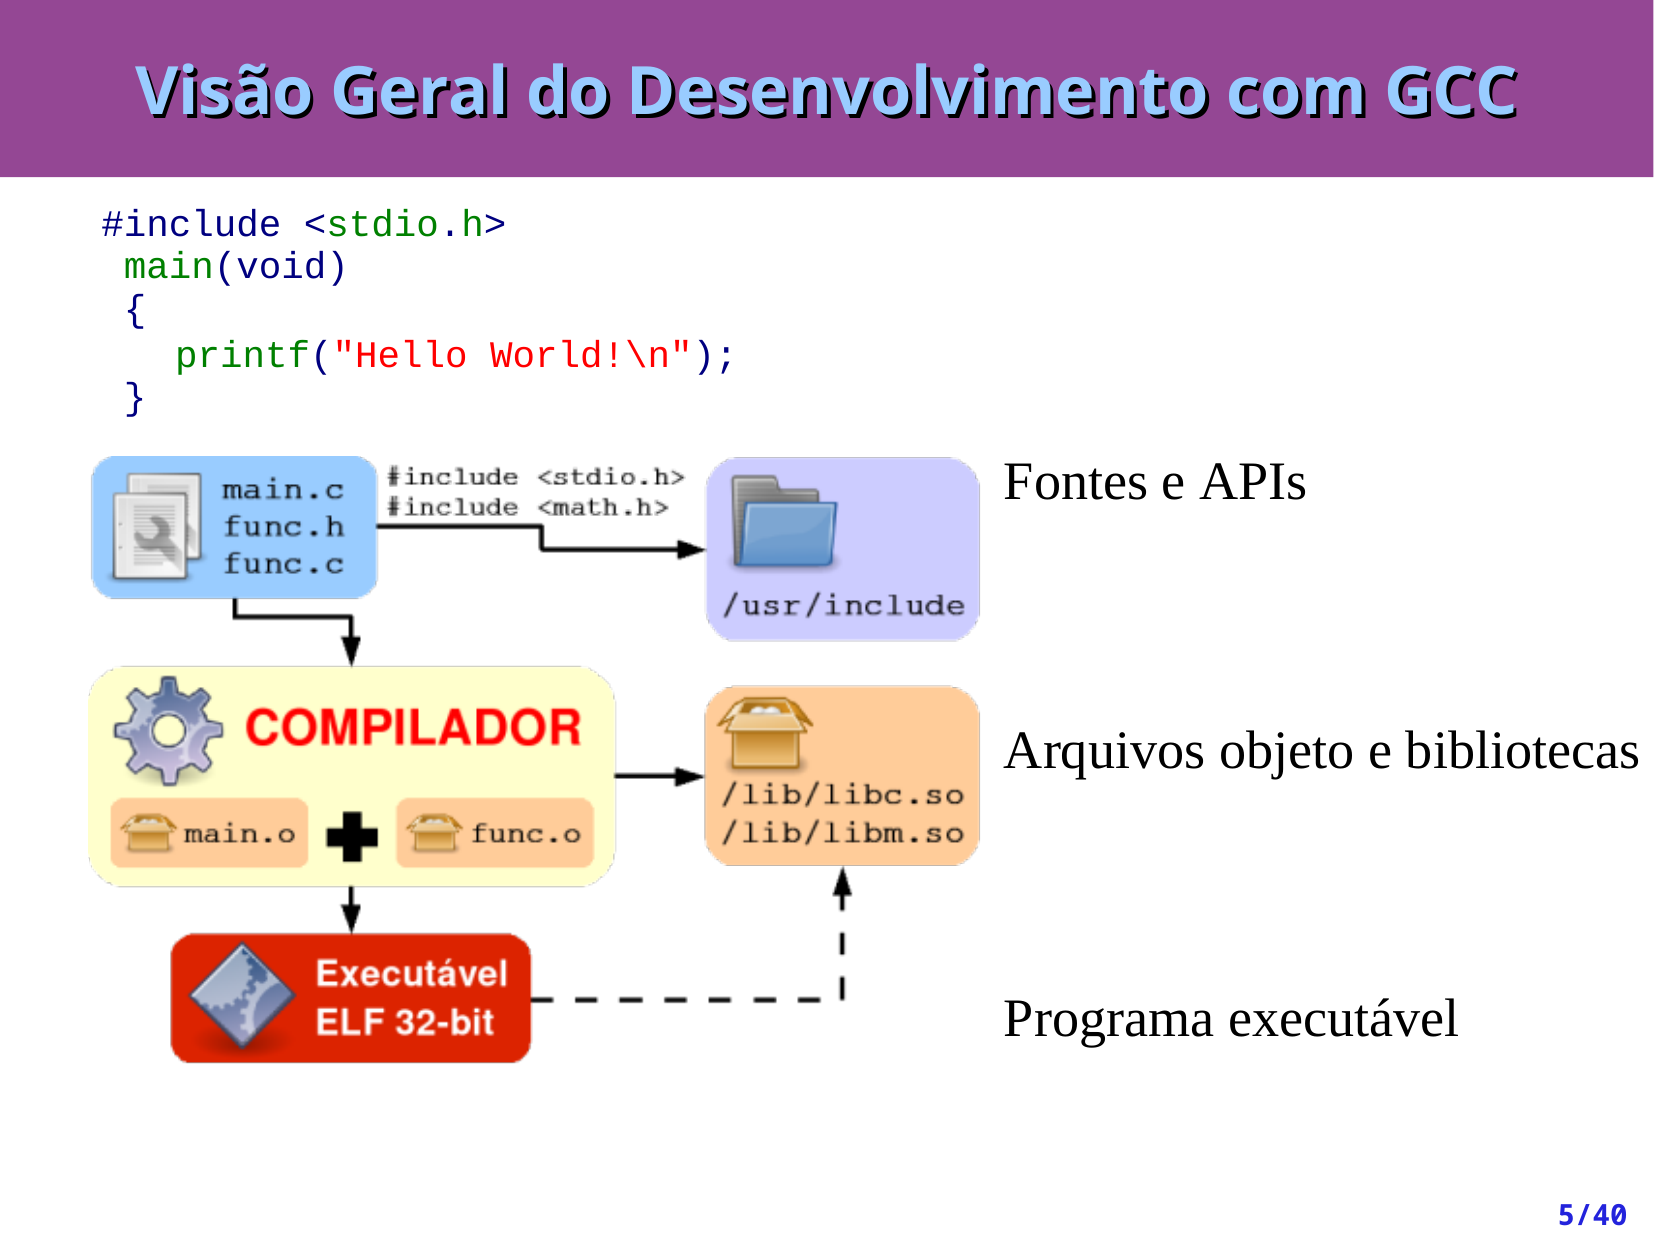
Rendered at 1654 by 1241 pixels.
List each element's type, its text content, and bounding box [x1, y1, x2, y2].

picture [88, 456, 982, 1069]
title Visão Geral do Desenvolvimento com GCC [0, 0, 1654, 178]
list Fontes e APIs Arquivos objeto e bibliotecas Programa executável [1003, 451, 1654, 1069]
chart [0, 86, 989, 452]
